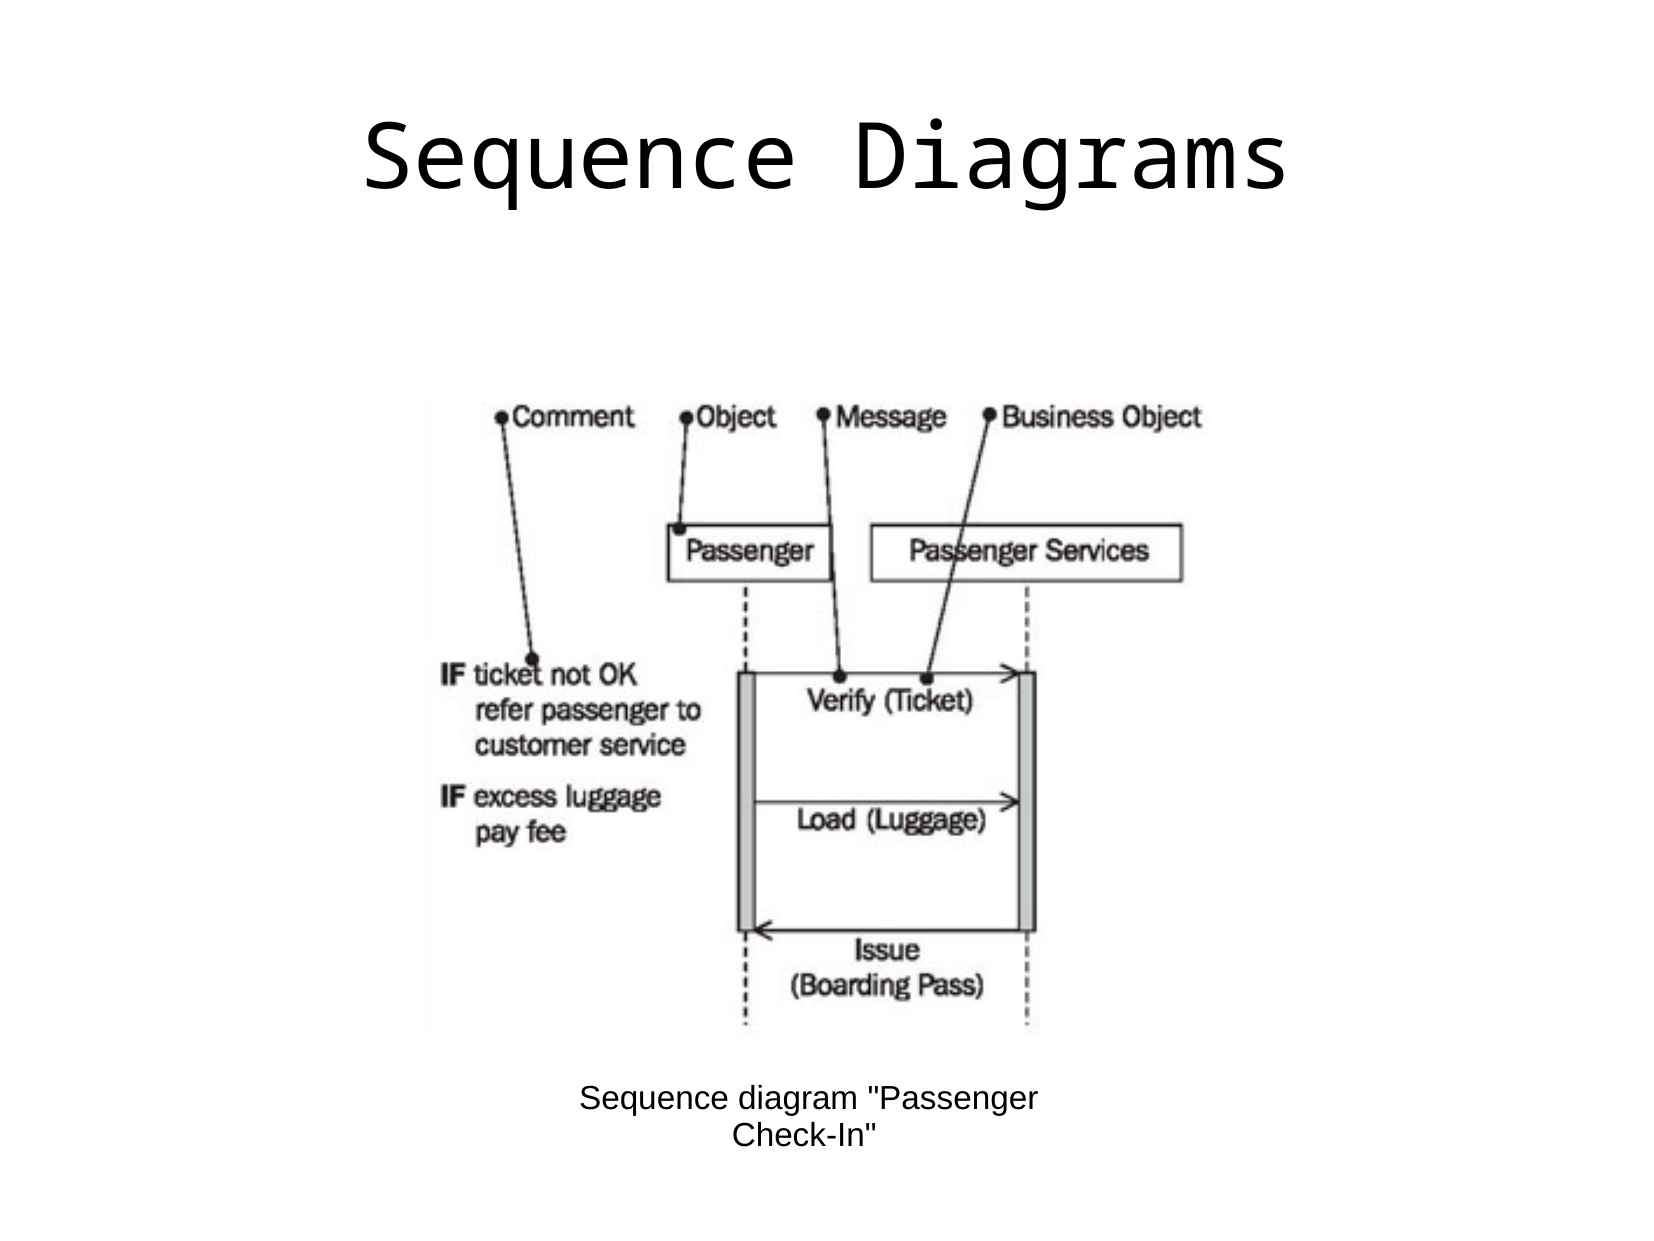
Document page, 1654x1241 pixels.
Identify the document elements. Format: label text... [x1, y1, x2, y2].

title Sequence Diagrams [82, 49, 1571, 257]
picture [425, 401, 1229, 1049]
text_box Sequence diagram "Passenger Check-In" [519, 1071, 1099, 1198]
